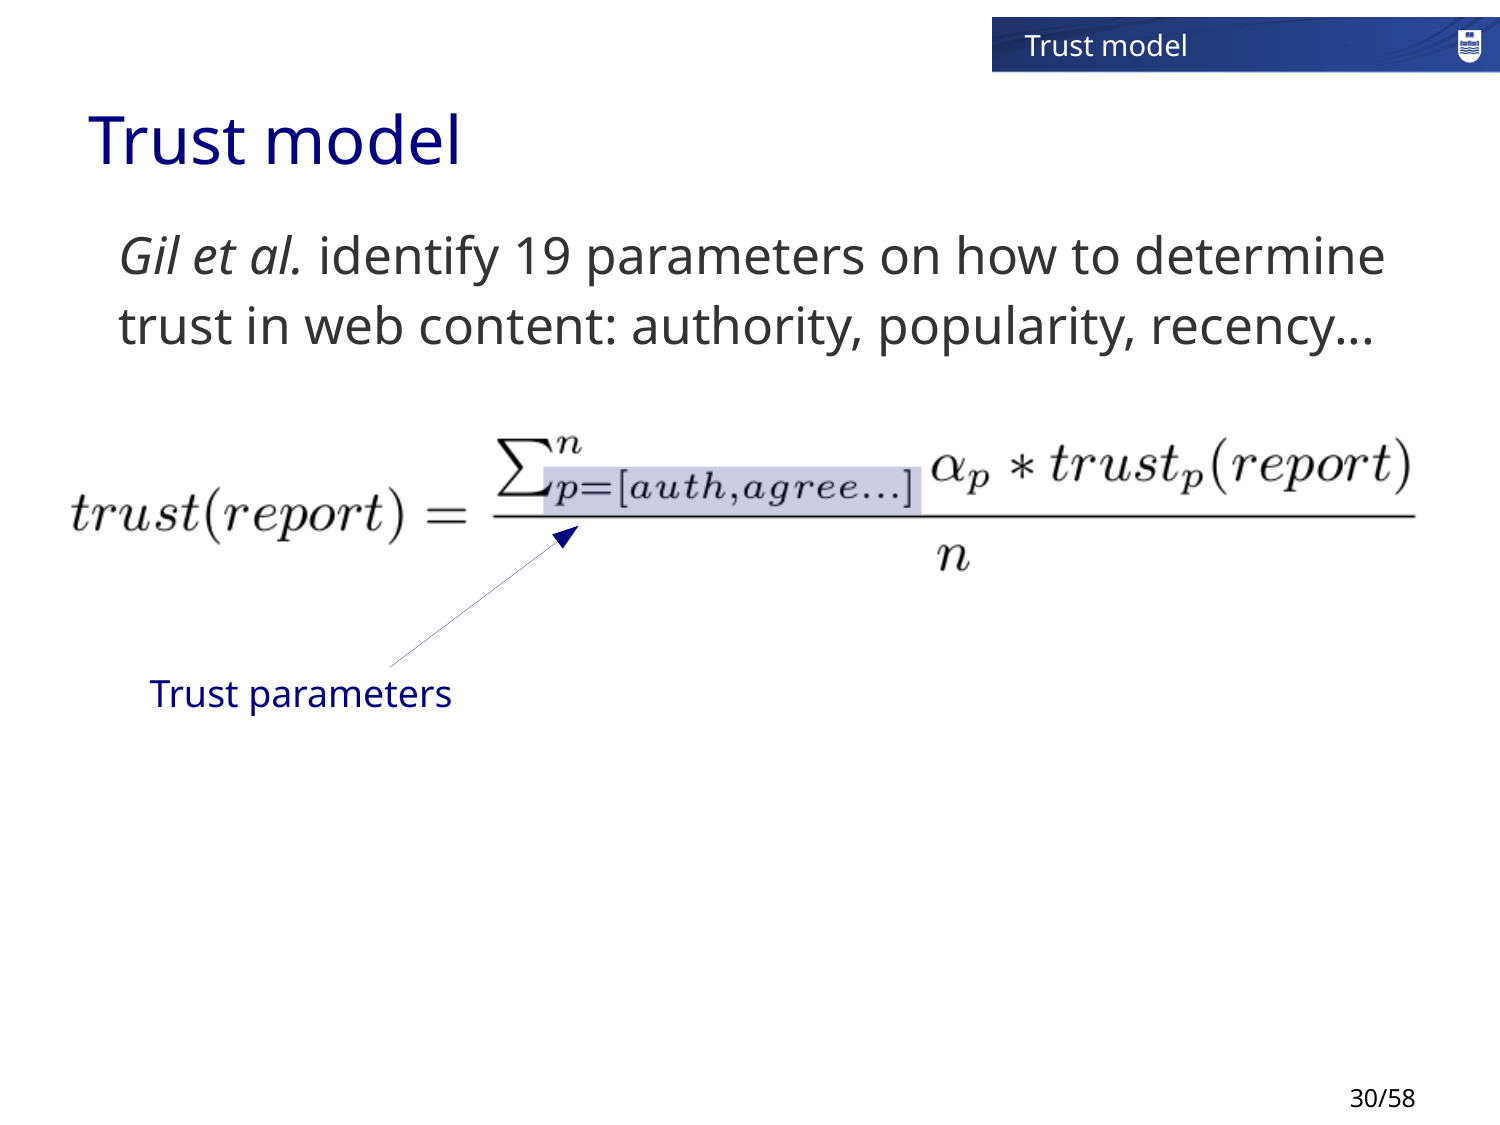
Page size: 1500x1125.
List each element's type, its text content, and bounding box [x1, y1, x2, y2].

picture [992, 17, 1500, 73]
text_box Trust model [1009, 17, 1483, 67]
text_box Trust parameters [141, 667, 461, 721]
text_box Gil et al. identify 19 parameters on how to determine trust in web content: authority, popularity, recency... [118, 219, 1465, 361]
title Trust model [2, 99, 1365, 177]
text_box [543, 466, 922, 514]
picture [35, 407, 1453, 593]
